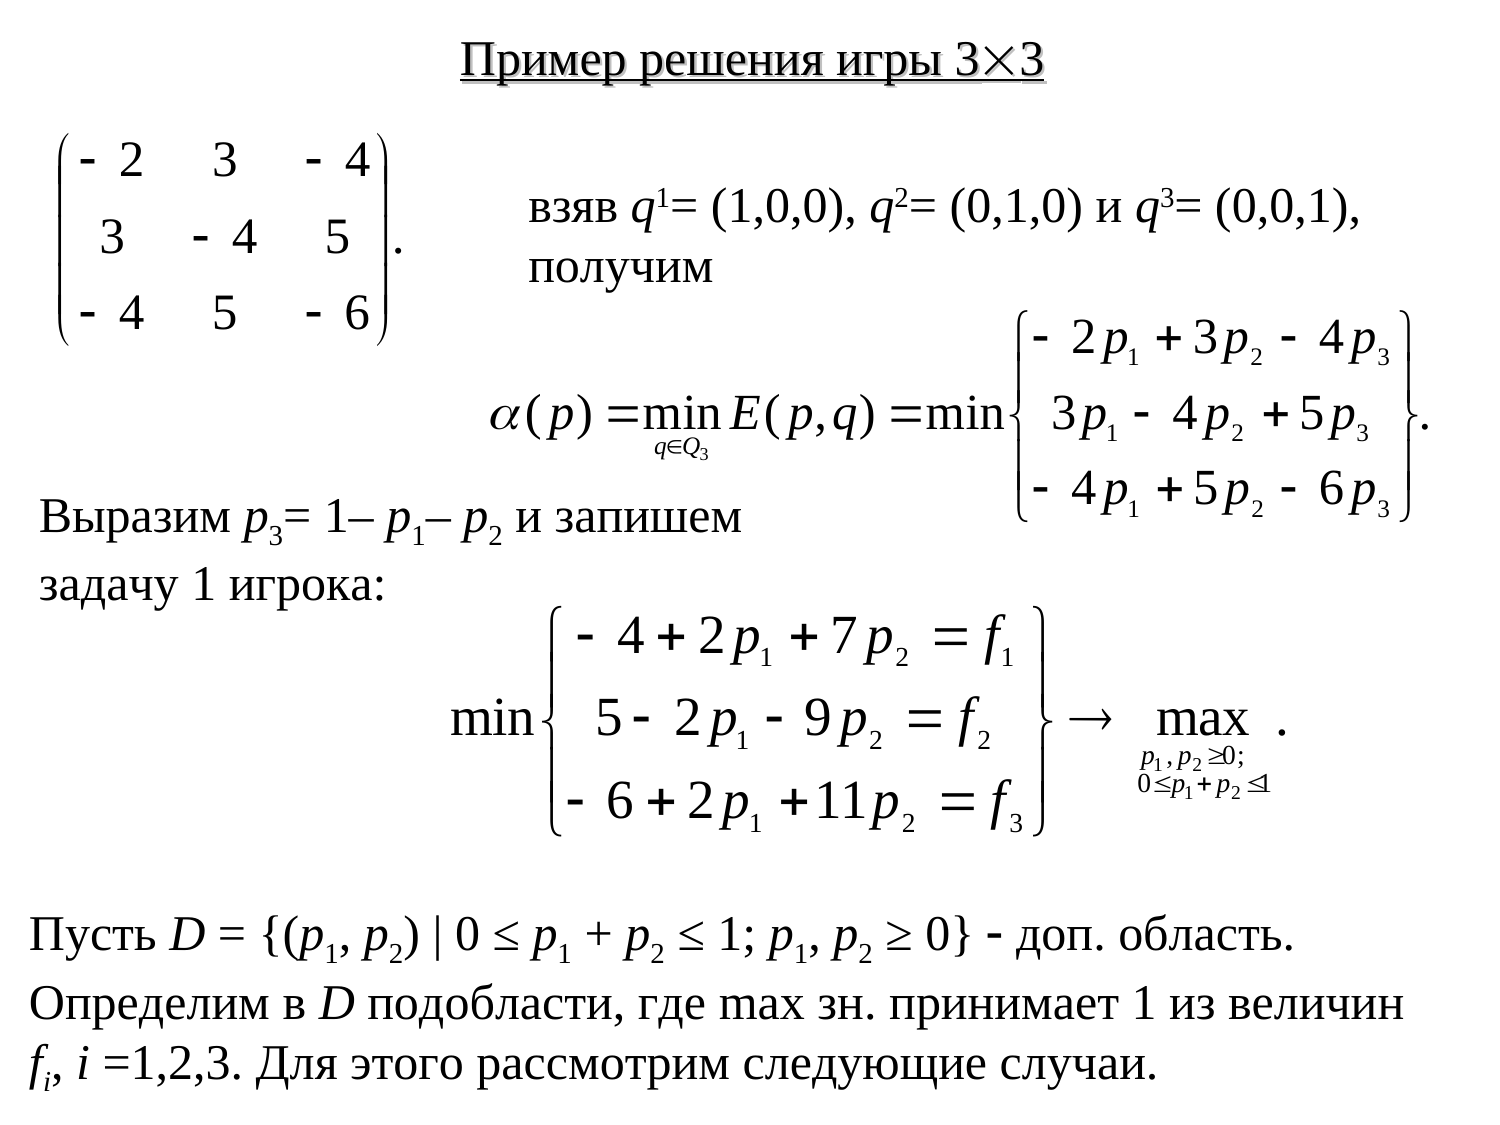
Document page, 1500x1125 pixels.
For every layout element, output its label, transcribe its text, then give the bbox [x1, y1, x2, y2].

chart [442, 597, 1294, 847]
text_box Выразим p3= 1– p1– p2 и запишем задачу 1 игрока: [24, 474, 771, 619]
chart [484, 302, 1436, 531]
text_box взяв q1= (1,0,0), q2= (0,1,0) и q3= (0,0,1), получим [513, 164, 1389, 300]
chart [49, 125, 408, 356]
text_box Пусть D = {(p1, p2) | 0 ≤ p1 + p2 ≤ 1; p1, p2 ≥ 0}  доп. область. Определим в D подобласти, где max зн. принимает 1 из величин fi, i =1,2,3. Для этого рассмотрим следующие случаи. [14, 893, 1483, 1106]
text_box Пример решения игры 33 [445, 17, 1072, 94]
